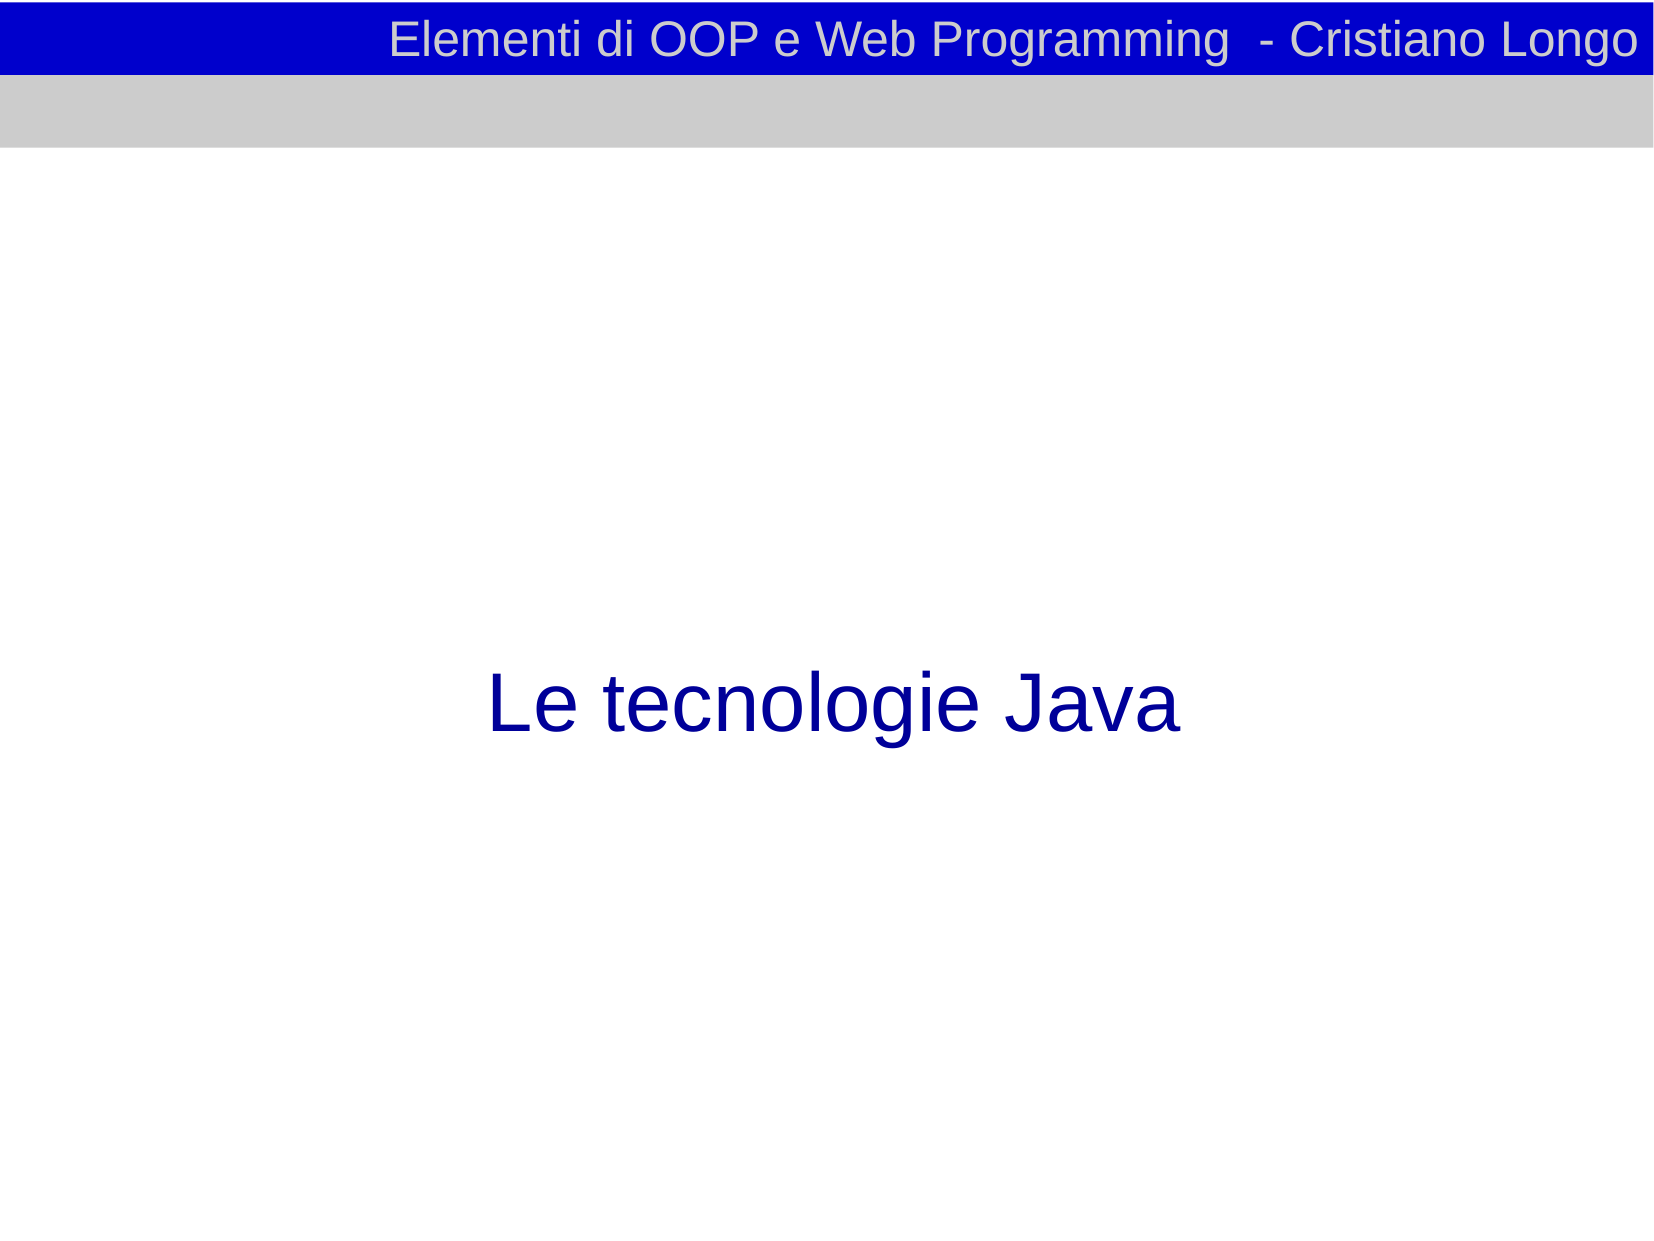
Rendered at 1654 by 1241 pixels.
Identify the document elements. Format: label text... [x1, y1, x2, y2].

subtitle Le tecnologie Java [90, 342, 1579, 1062]
title Elementi di OOP e Web Programming - Cristiano Longo [0, 2, 1654, 75]
title [0, 75, 1654, 148]
